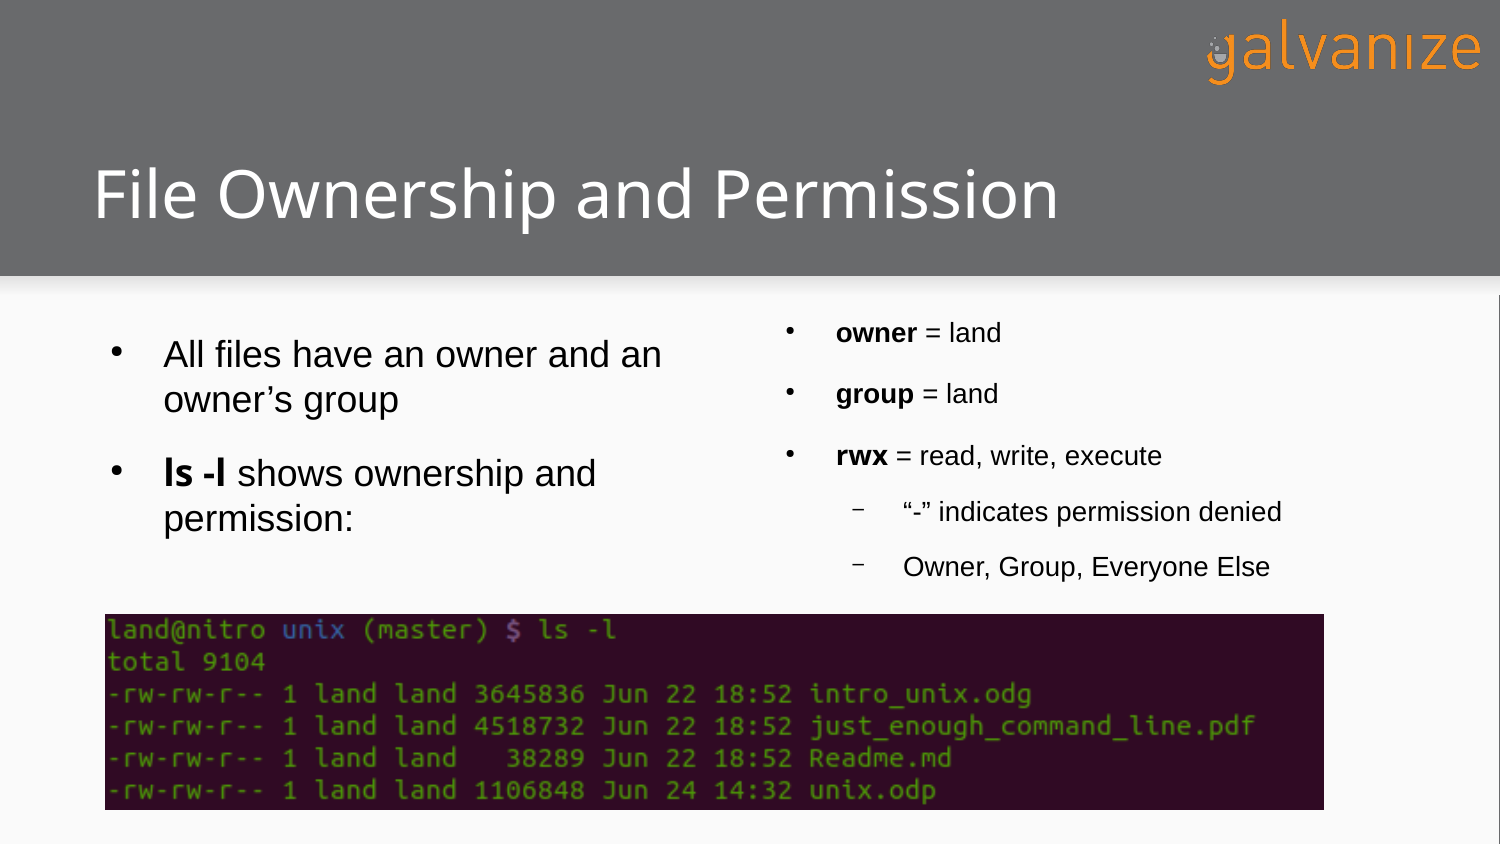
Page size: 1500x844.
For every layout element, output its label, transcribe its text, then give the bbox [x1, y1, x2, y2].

list All files have an owner and an owner’s group ls -l shows ownership and permission: [77, 314, 736, 601]
list owner = land group = land rwx = read, write, execute “-” indicates permission denied Owner, Group, Everyone Else [768, 314, 1427, 586]
title File Ownership and Permission [77, 121, 1427, 248]
picture [105, 614, 1324, 811]
picture [1207, 19, 1480, 85]
